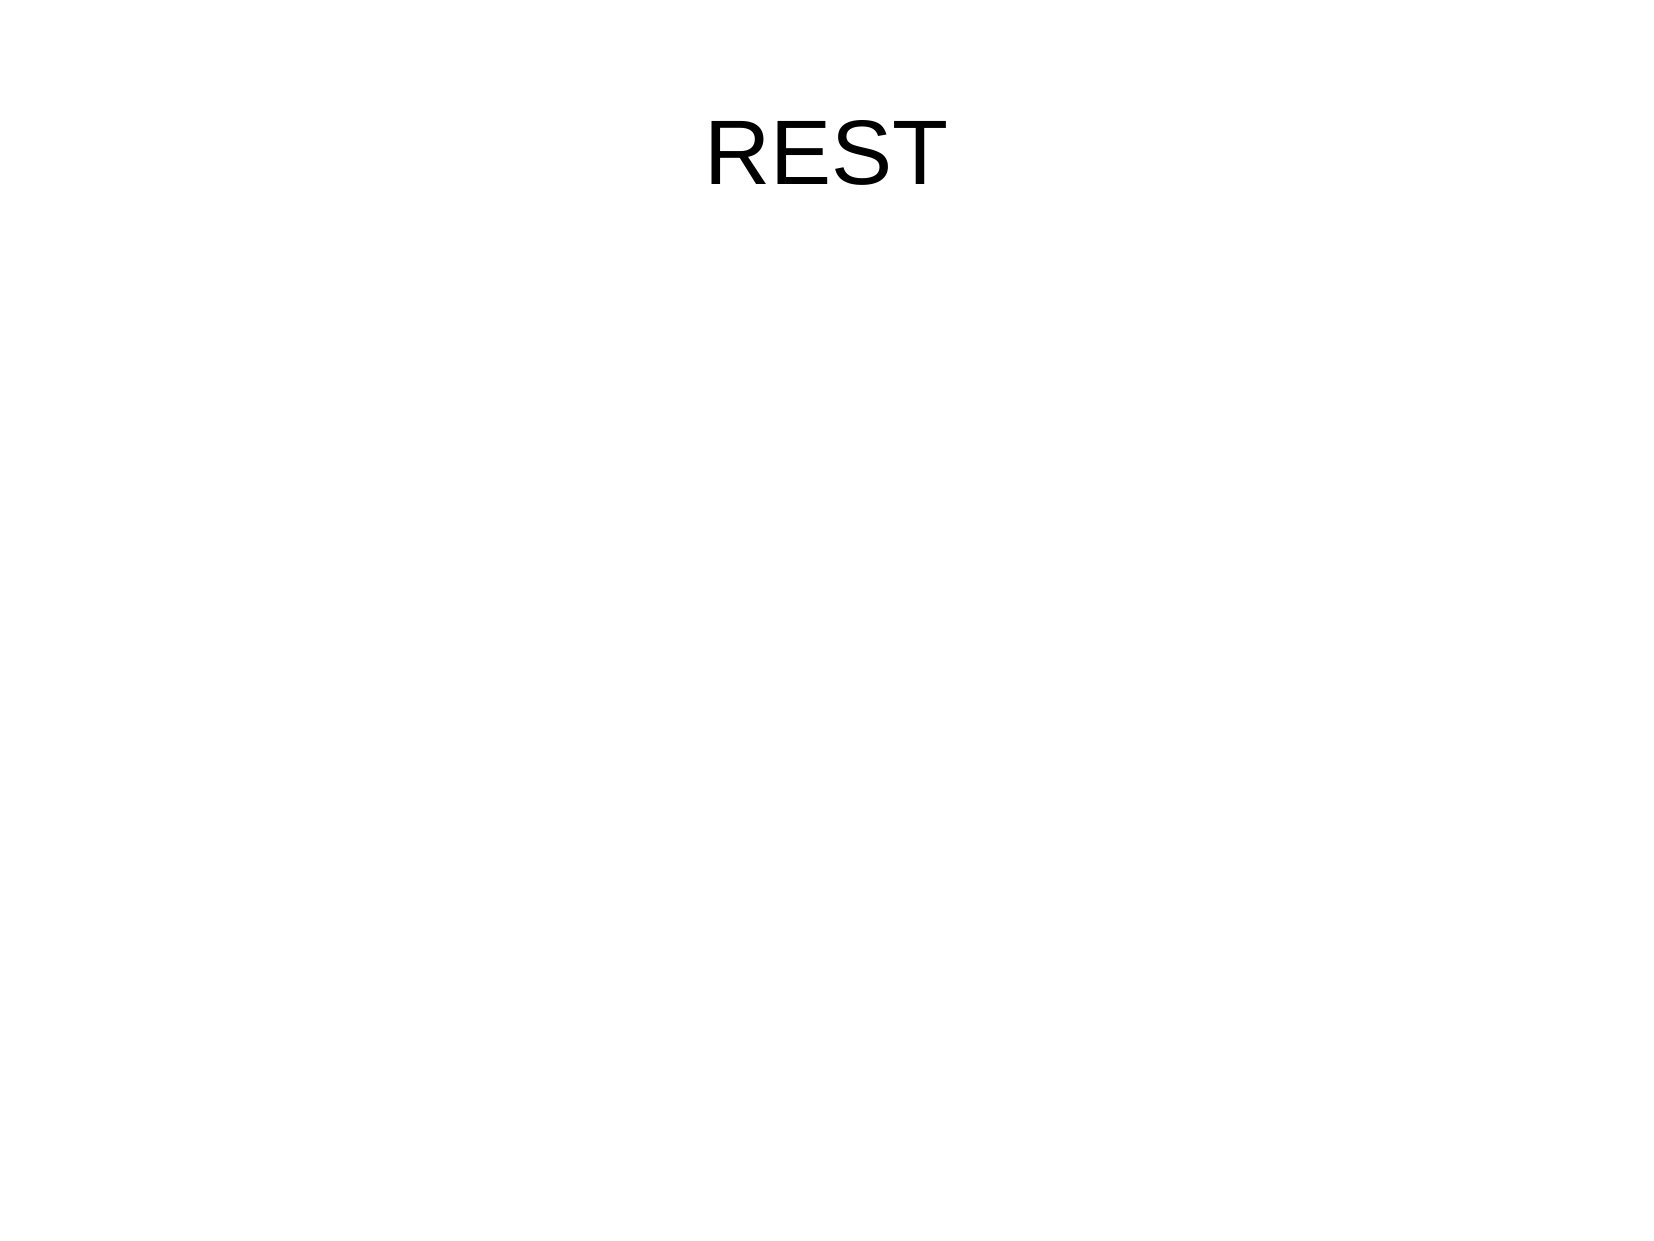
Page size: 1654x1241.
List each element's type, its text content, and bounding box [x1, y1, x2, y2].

title REST [82, 49, 1571, 257]
